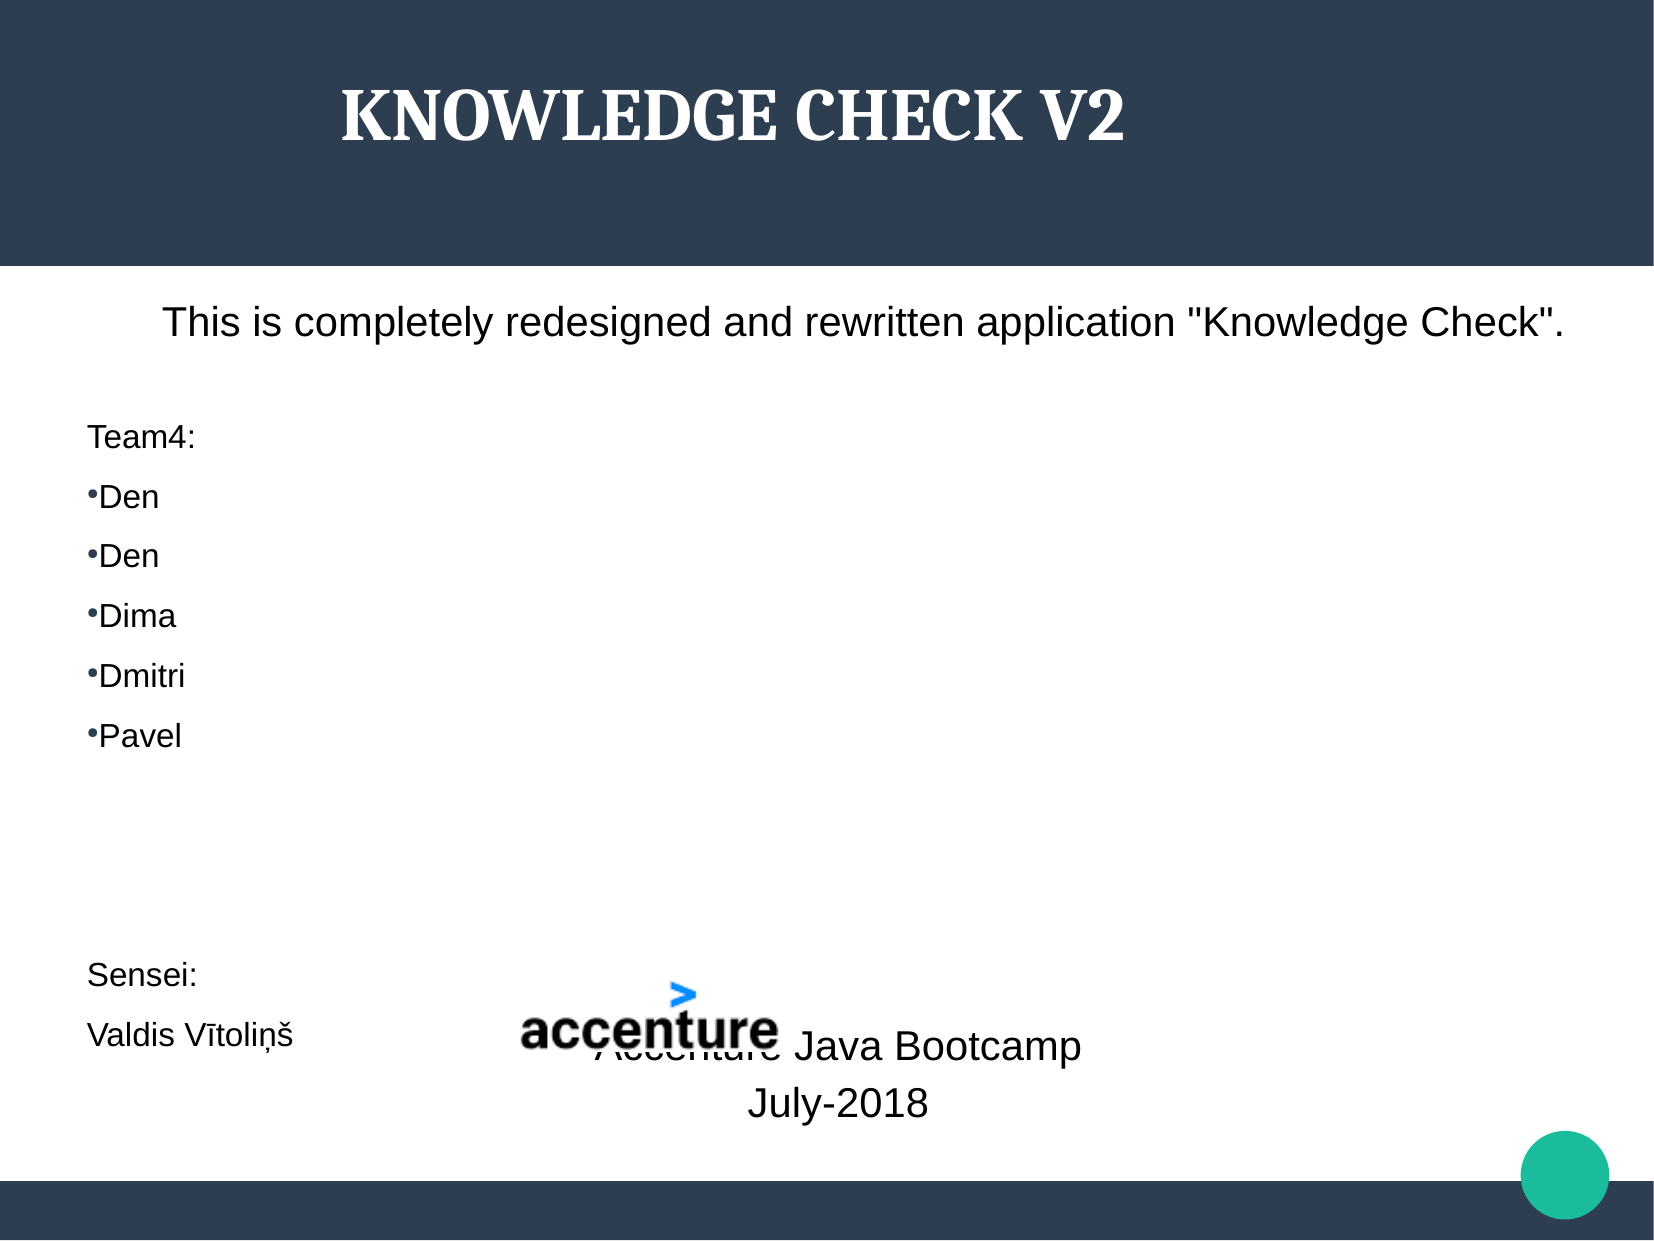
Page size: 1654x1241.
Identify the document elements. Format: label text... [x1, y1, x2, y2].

list This is completely redesigned and rewritten application "Knowledge Check". Team4: Den Den Dima Dmitri Pavel Sensei: Valdis Vītoliņš [86, 270, 1576, 1186]
title KNOWLEDGE CHECK V2 [265, 65, 1353, 270]
picture [518, 979, 782, 1052]
